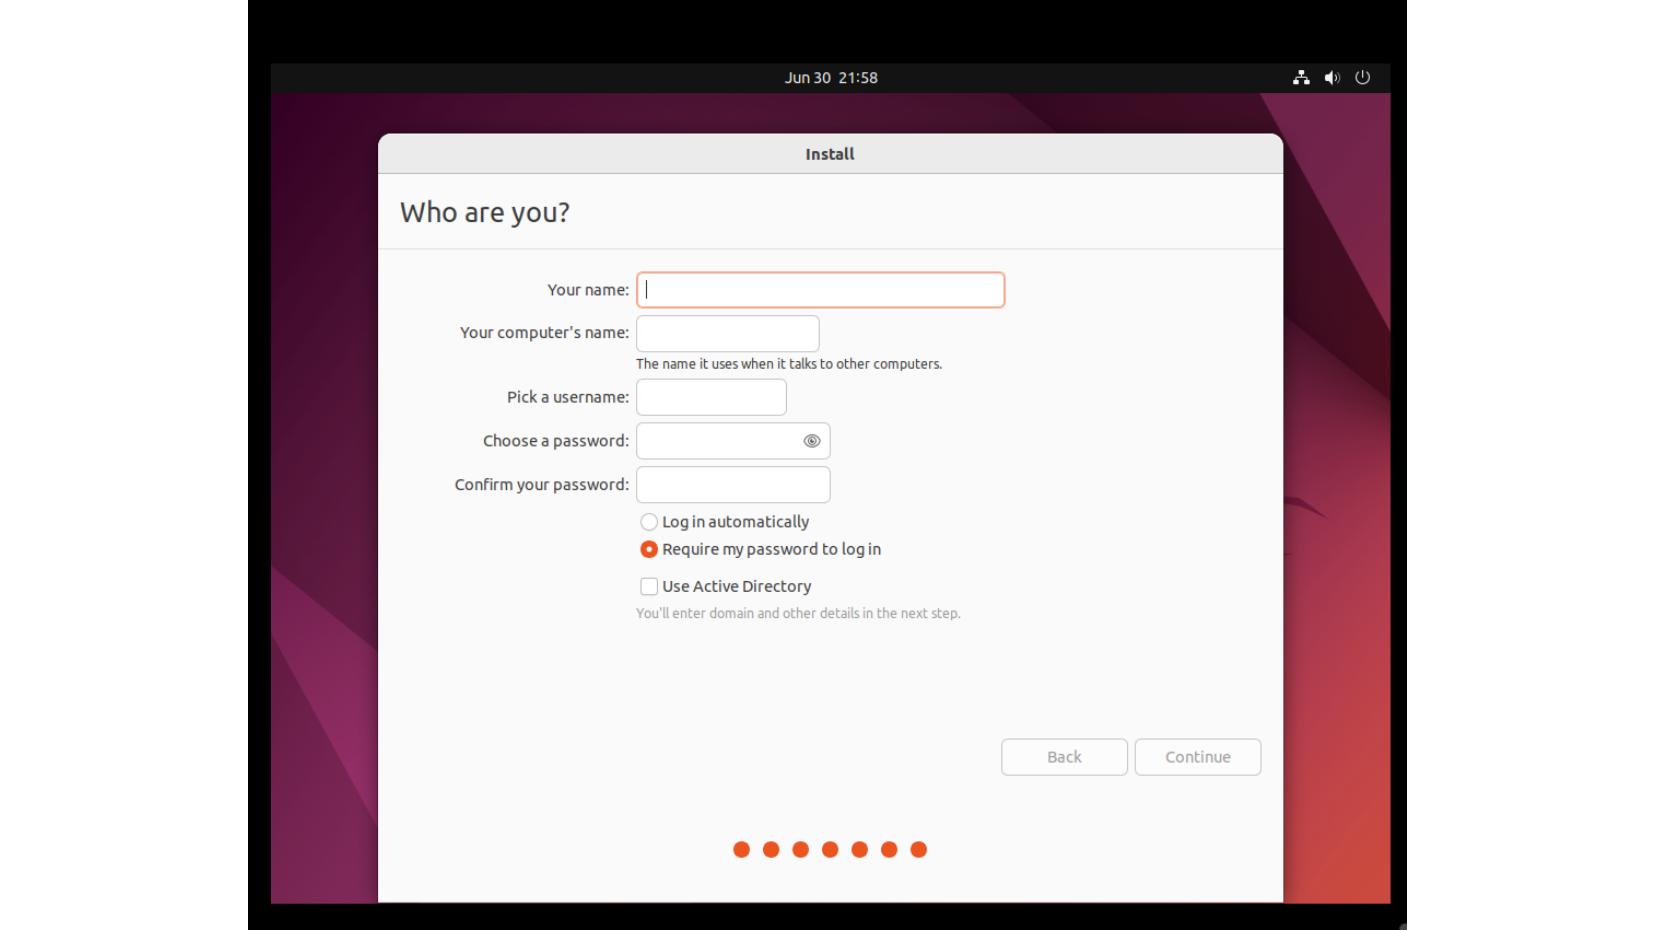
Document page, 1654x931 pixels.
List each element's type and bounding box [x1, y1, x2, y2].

picture [248, 0, 1407, 930]
